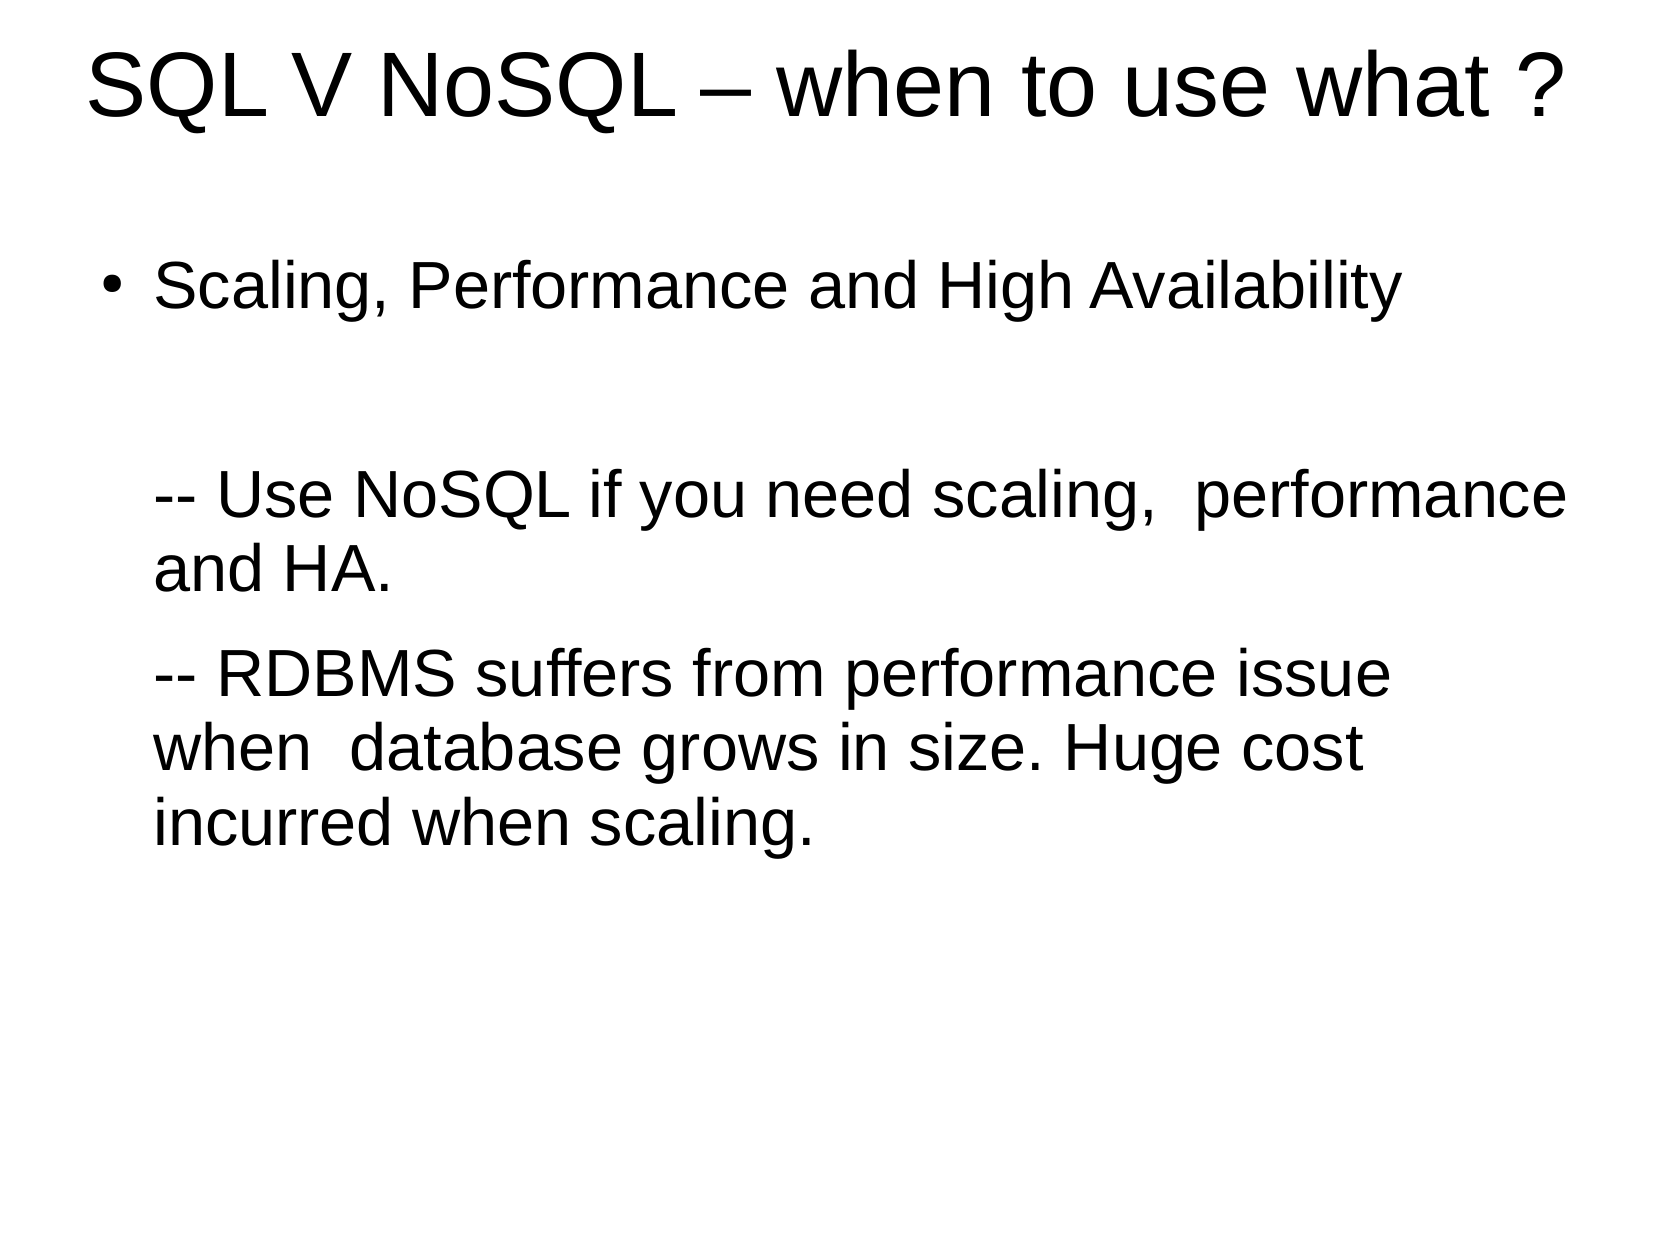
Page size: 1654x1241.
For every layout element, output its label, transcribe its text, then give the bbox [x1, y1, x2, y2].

list Scaling, Performance and High Availability -- Use NoSQL if you need scaling, performance and HA. -- RDBMS suffers from performance issue when database grows in size. Huge cost incurred when scaling. [82, 248, 1571, 1086]
title SQL V NoSQL – when to use what ? [82, 23, 1571, 248]
